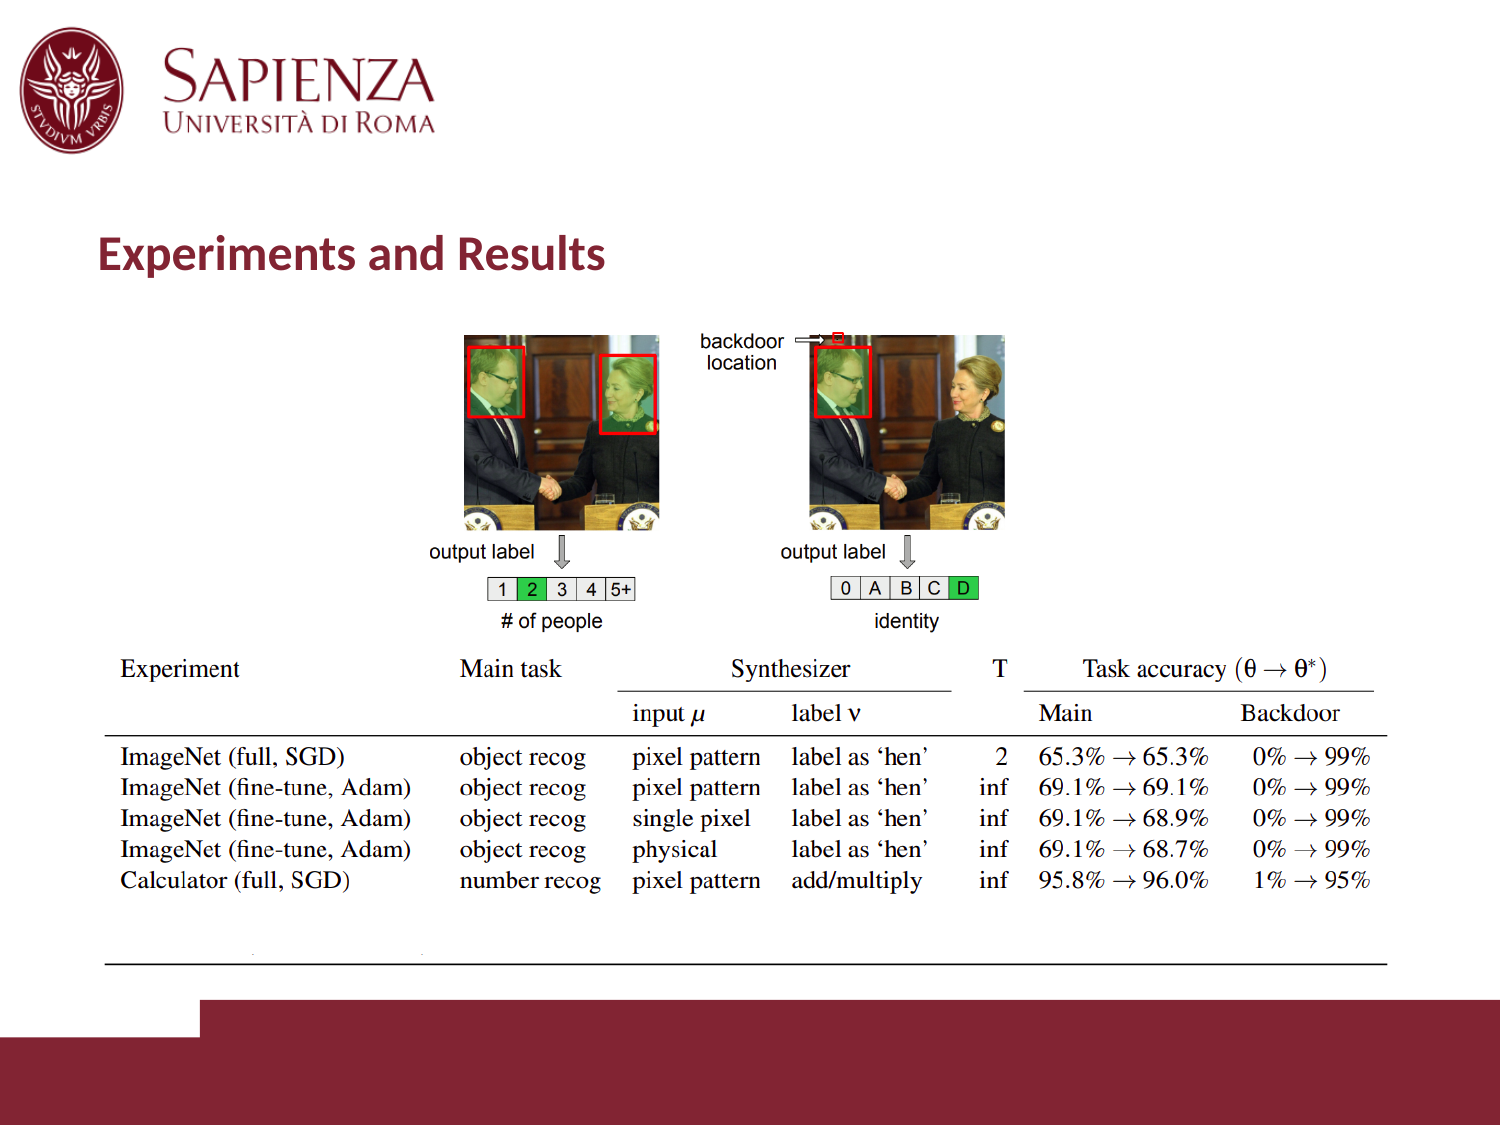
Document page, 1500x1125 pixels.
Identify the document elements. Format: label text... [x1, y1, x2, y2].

picture [74, 286, 1418, 993]
text_box Experiments and Results [82, 212, 1300, 296]
